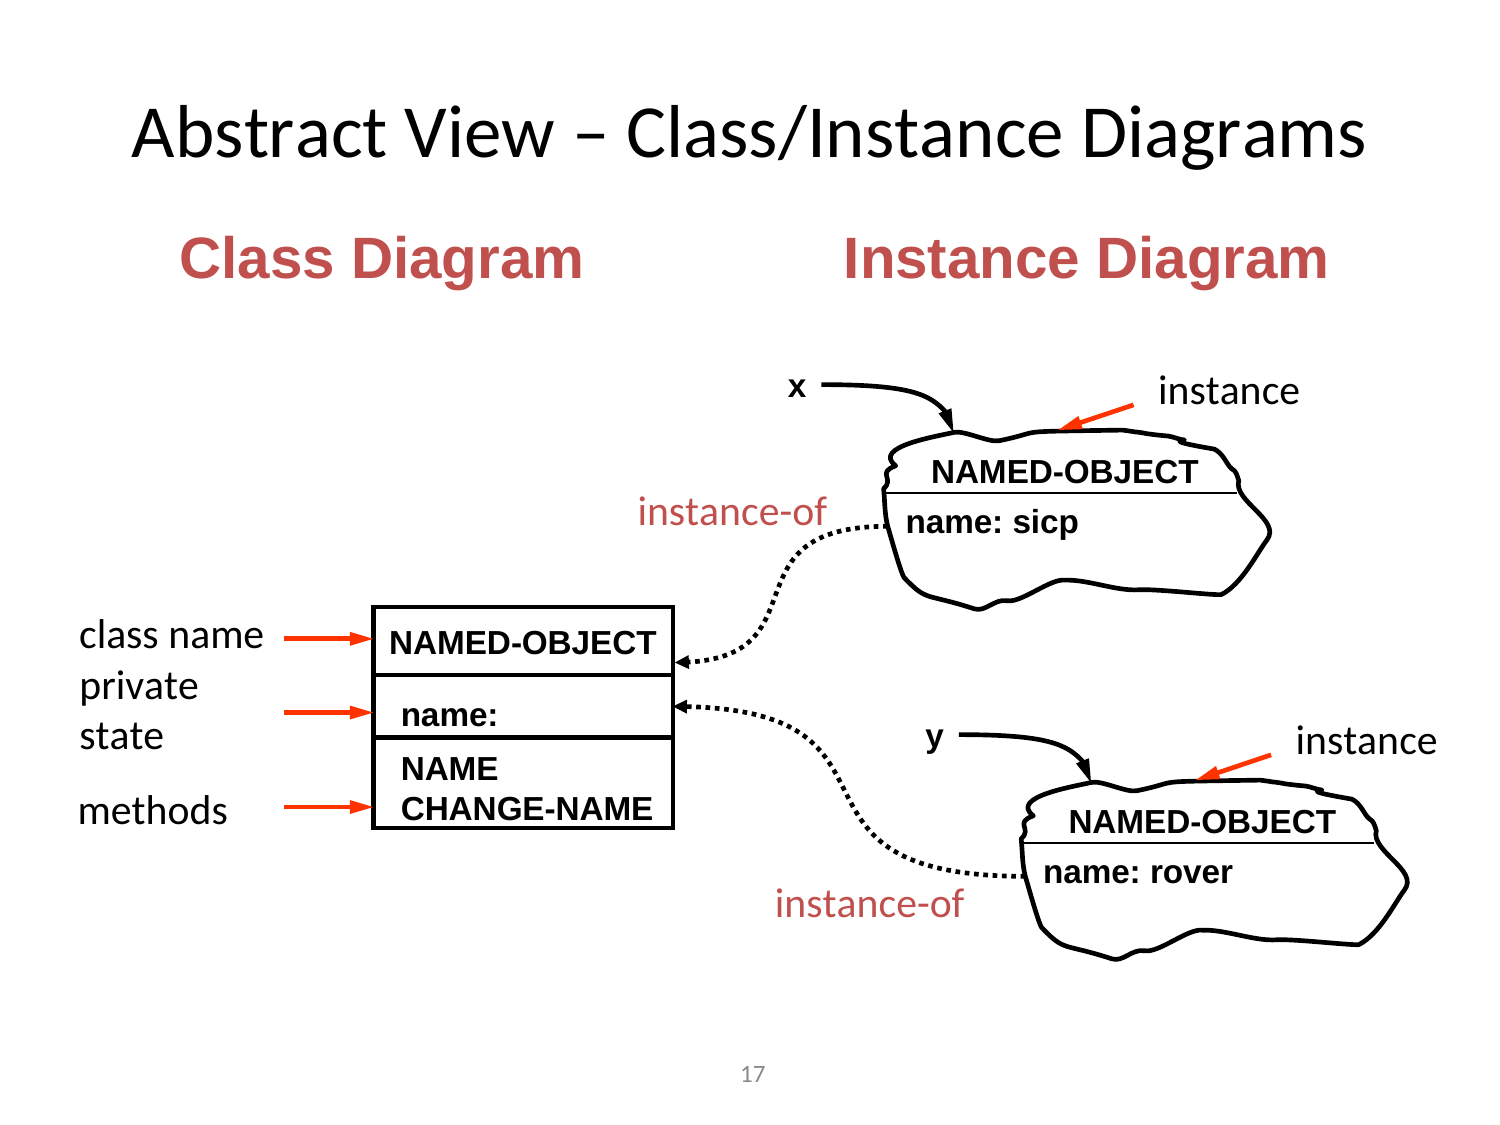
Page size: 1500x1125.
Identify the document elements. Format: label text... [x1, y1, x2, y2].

text_box instance [1143, 354, 1316, 421]
text_box methods [62, 774, 288, 841]
text_box instance-of [622, 476, 843, 542]
text_box name: [386, 685, 514, 735]
text_box NAMED-OBJECT [1053, 792, 1352, 842]
text_box NAMED-OBJECT [916, 442, 1214, 492]
text_box y [910, 706, 959, 763]
text_box name: sicp [890, 492, 1108, 548]
text_box name: rover [1028, 842, 1352, 898]
text_box x [773, 356, 822, 413]
text_box instance [1280, 704, 1453, 771]
title Abstract View – Class/Instance Diagrams [75, 43, 1426, 234]
text_box class name [64, 599, 280, 649]
text_box <number> [512, 1042, 988, 1103]
text_box instance-of [760, 867, 980, 934]
text_box NAMED-OBJECT [374, 613, 672, 669]
text_box NAME CHANGE-NAME [386, 739, 669, 836]
text_box private state [64, 649, 303, 766]
text_box NAMED-OBJECT [1108, 494, 1214, 499]
text_box Class Diagram Instance Diagram [99, 234, 1347, 298]
